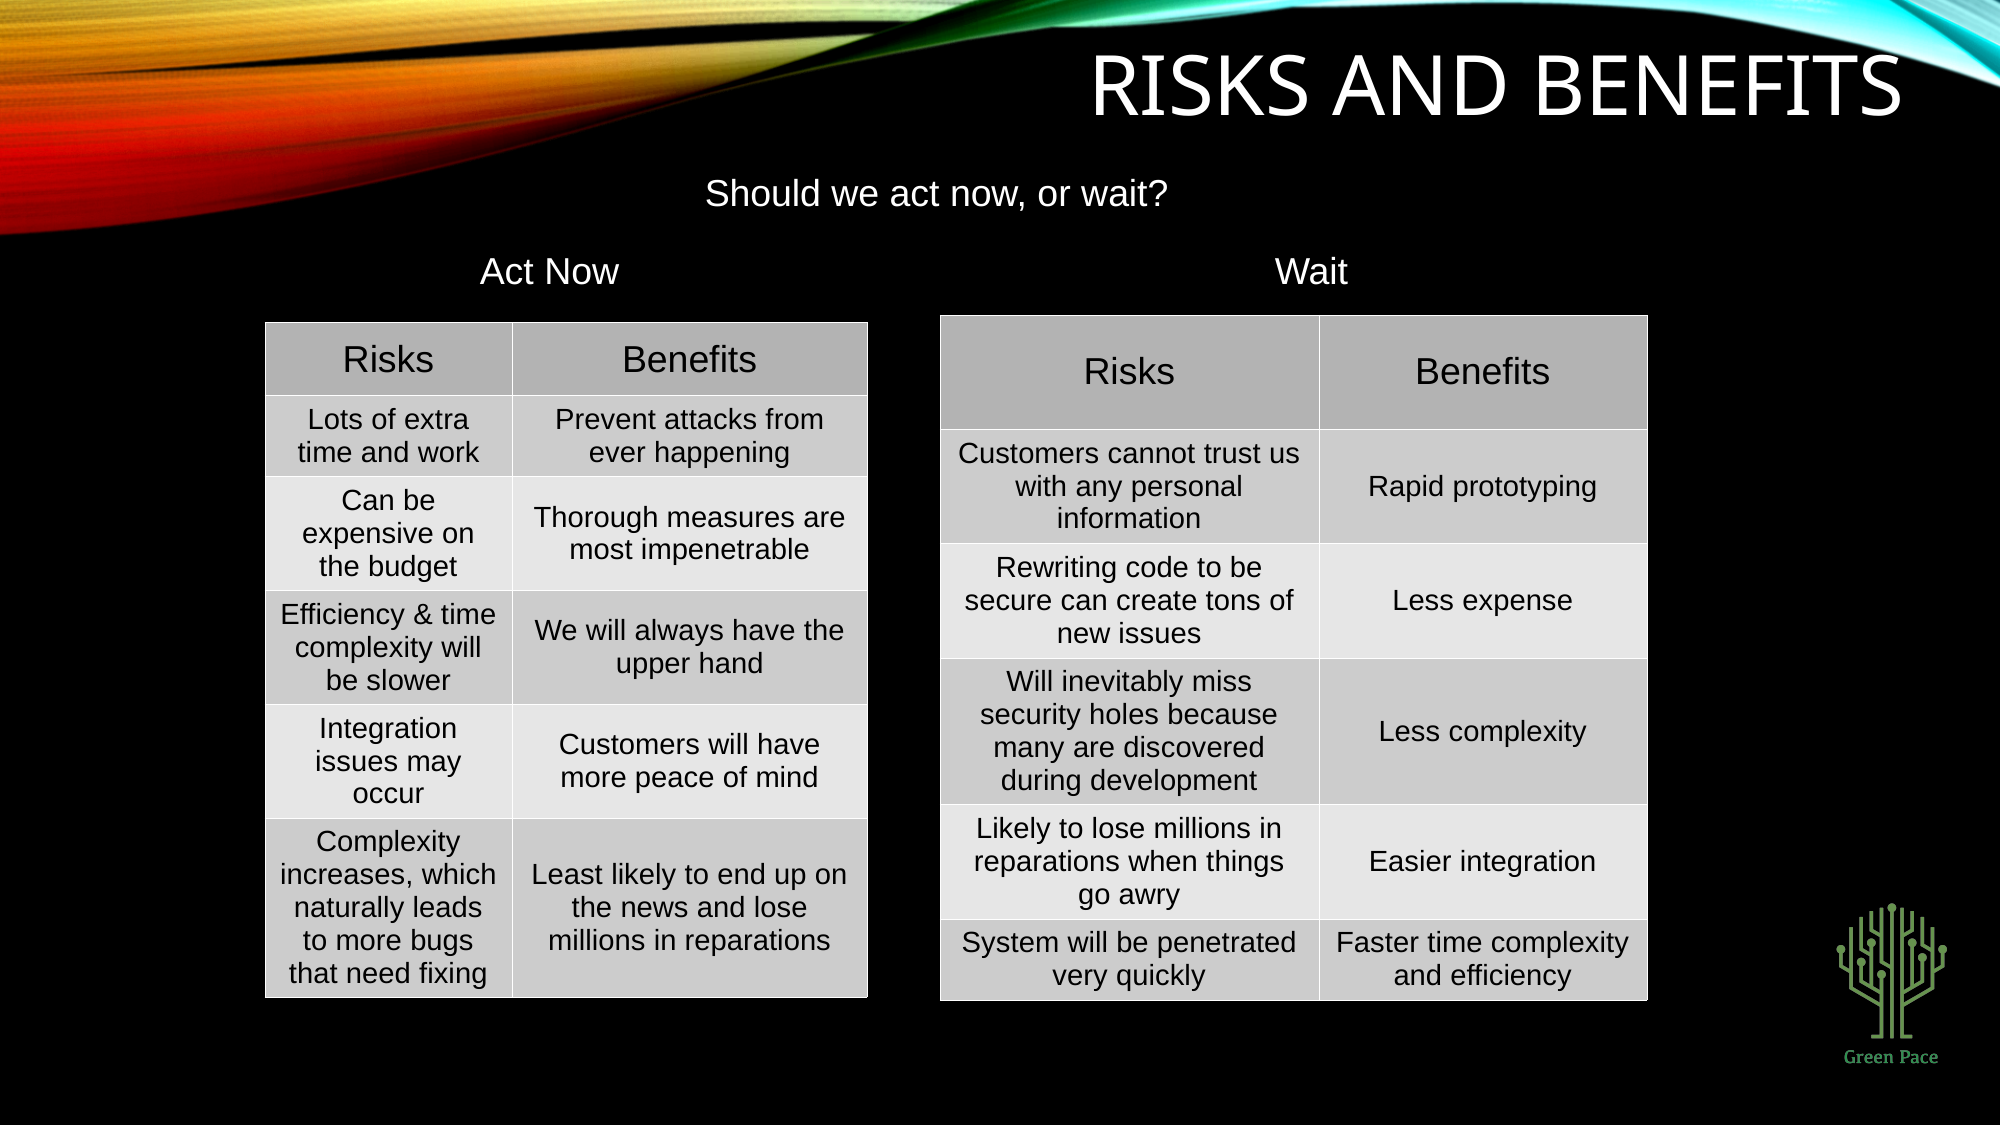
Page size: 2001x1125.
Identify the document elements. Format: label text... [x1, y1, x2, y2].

title RISKS AND BENEFITS [507, 0, 1921, 196]
table_cell Integration issues may occur [266, 705, 512, 818]
table_cell We will always have the upper hand [513, 591, 867, 704]
table_cell Customers will have more peace of mind [513, 705, 867, 818]
table_cell Thorough measures are most impenetrable [513, 477, 867, 590]
table_cell Rapid prototyping [1320, 430, 1647, 543]
text_box Wait [1260, 243, 1364, 300]
table_cell Complexity increases, which naturally leads to more bugs that need fixing [266, 819, 512, 997]
table_cell Less complexity [1320, 659, 1647, 804]
table_cell Less expense [1320, 544, 1647, 658]
table_cell Rewriting code to be secure can create tons of new issues [941, 544, 1319, 658]
table_cell Likely to lose millions in reparations when things go awry [941, 805, 1319, 919]
table_cell Easier integration [1320, 805, 1647, 919]
table_cell Customers cannot trust us with any personal information [941, 430, 1319, 543]
picture [1818, 892, 1964, 1081]
picture [0, 0, 2000, 237]
text_box Act Now [465, 243, 635, 300]
table_cell Faster time complexity and efficiency [1320, 920, 1647, 1000]
table_header Risks [266, 323, 512, 395]
table_header Benefits [513, 323, 867, 395]
table_cell Least likely to end up on the news and lose millions in reparations [513, 819, 867, 997]
table_cell Efficiency & time complexity will be slower [266, 591, 512, 704]
text_box Should we act now, or wait? [690, 164, 1184, 222]
table_cell Can be expensive on the budget [266, 477, 512, 590]
table_header Benefits [1320, 316, 1647, 429]
table_cell Will inevitably miss security holes because many are discovered during development [941, 659, 1319, 804]
table_cell Lots of extra time and work [266, 396, 512, 476]
table_cell Prevent attacks from ever happening [513, 396, 867, 476]
table_header Risks [941, 316, 1319, 429]
table_cell System will be penetrated very quickly [941, 920, 1319, 1000]
